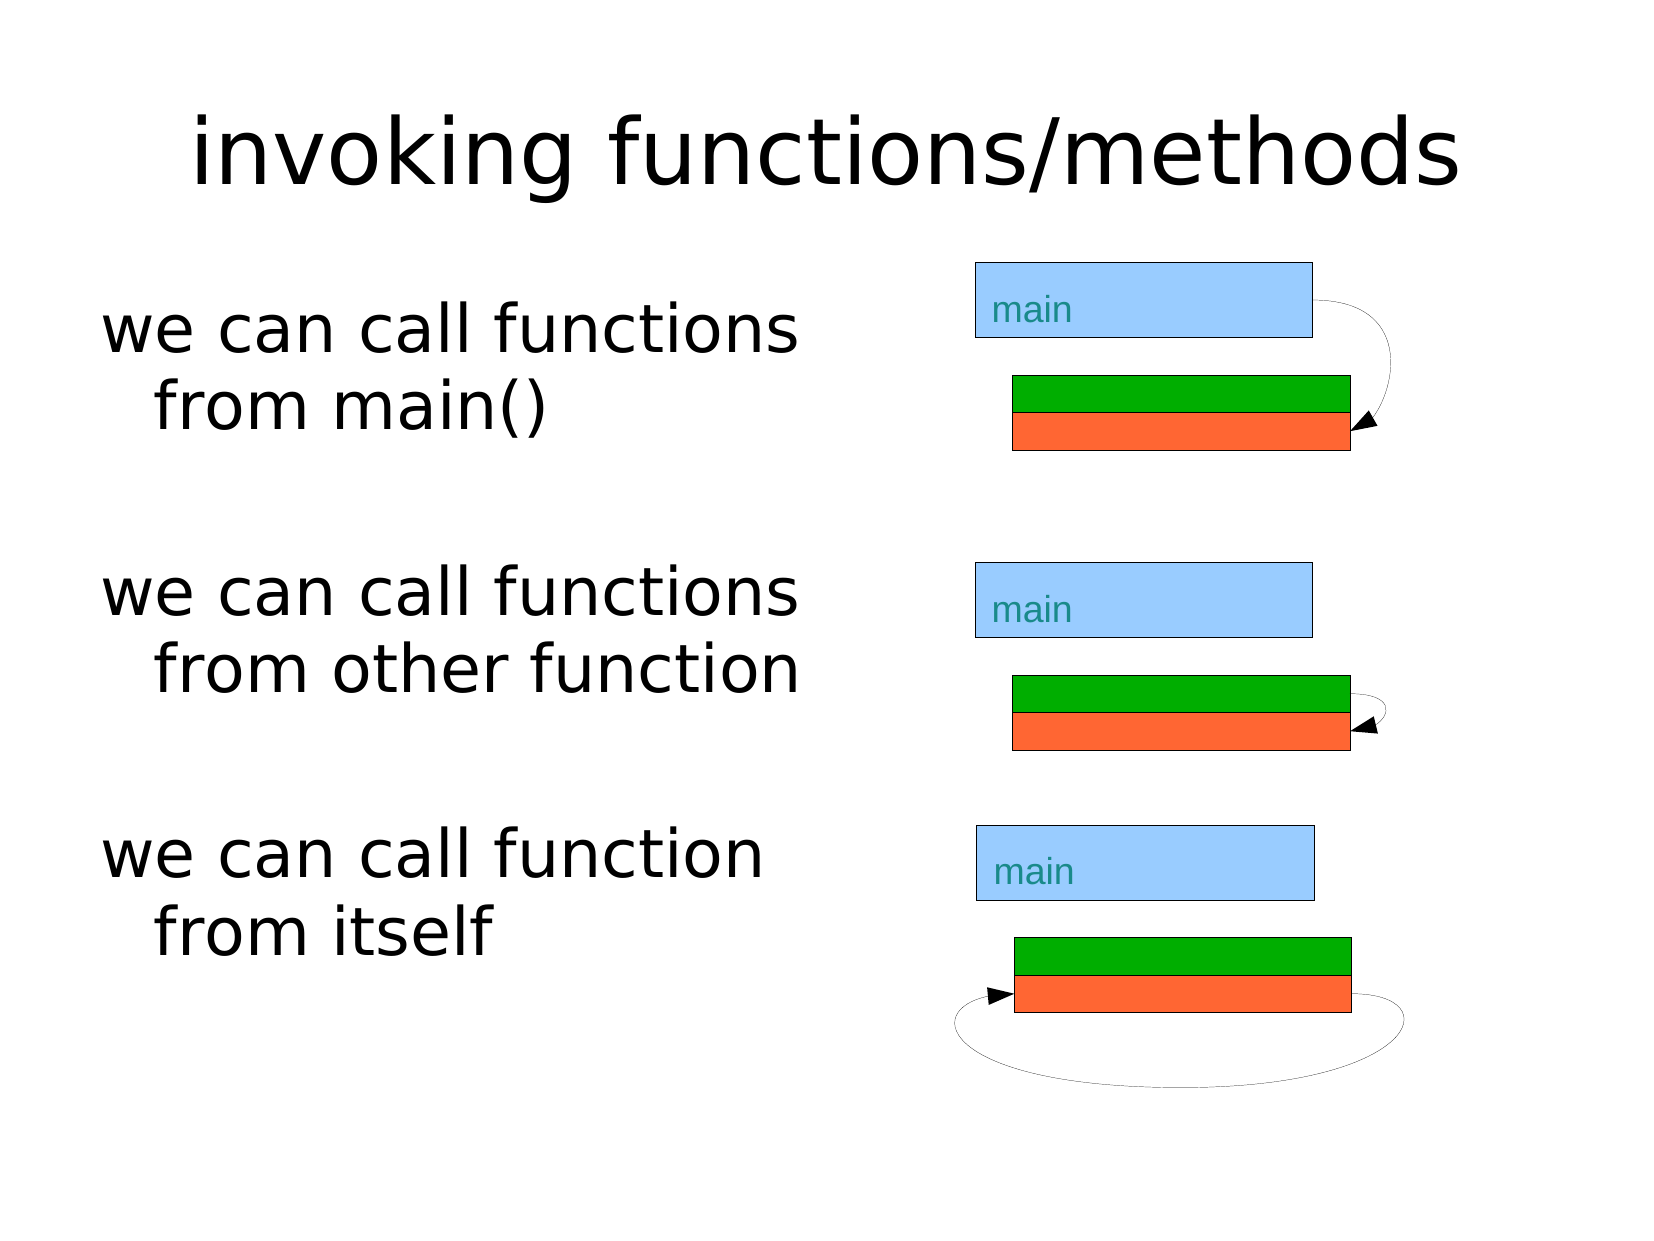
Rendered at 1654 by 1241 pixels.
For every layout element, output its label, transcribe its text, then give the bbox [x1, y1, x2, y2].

text_box main [978, 843, 1090, 901]
text_box [975, 262, 1313, 338]
title invoking functions/methods [82, 49, 1571, 257]
text_box main [976, 580, 1088, 638]
text_box [1012, 375, 1351, 451]
text_box [1012, 675, 1351, 751]
list we can call functions from main() we can call functions from other function we can call function from itself [82, 290, 901, 1109]
text_box [975, 562, 1313, 638]
text_box [976, 825, 1315, 901]
text_box main [976, 280, 1088, 338]
text_box [1014, 937, 1352, 1013]
